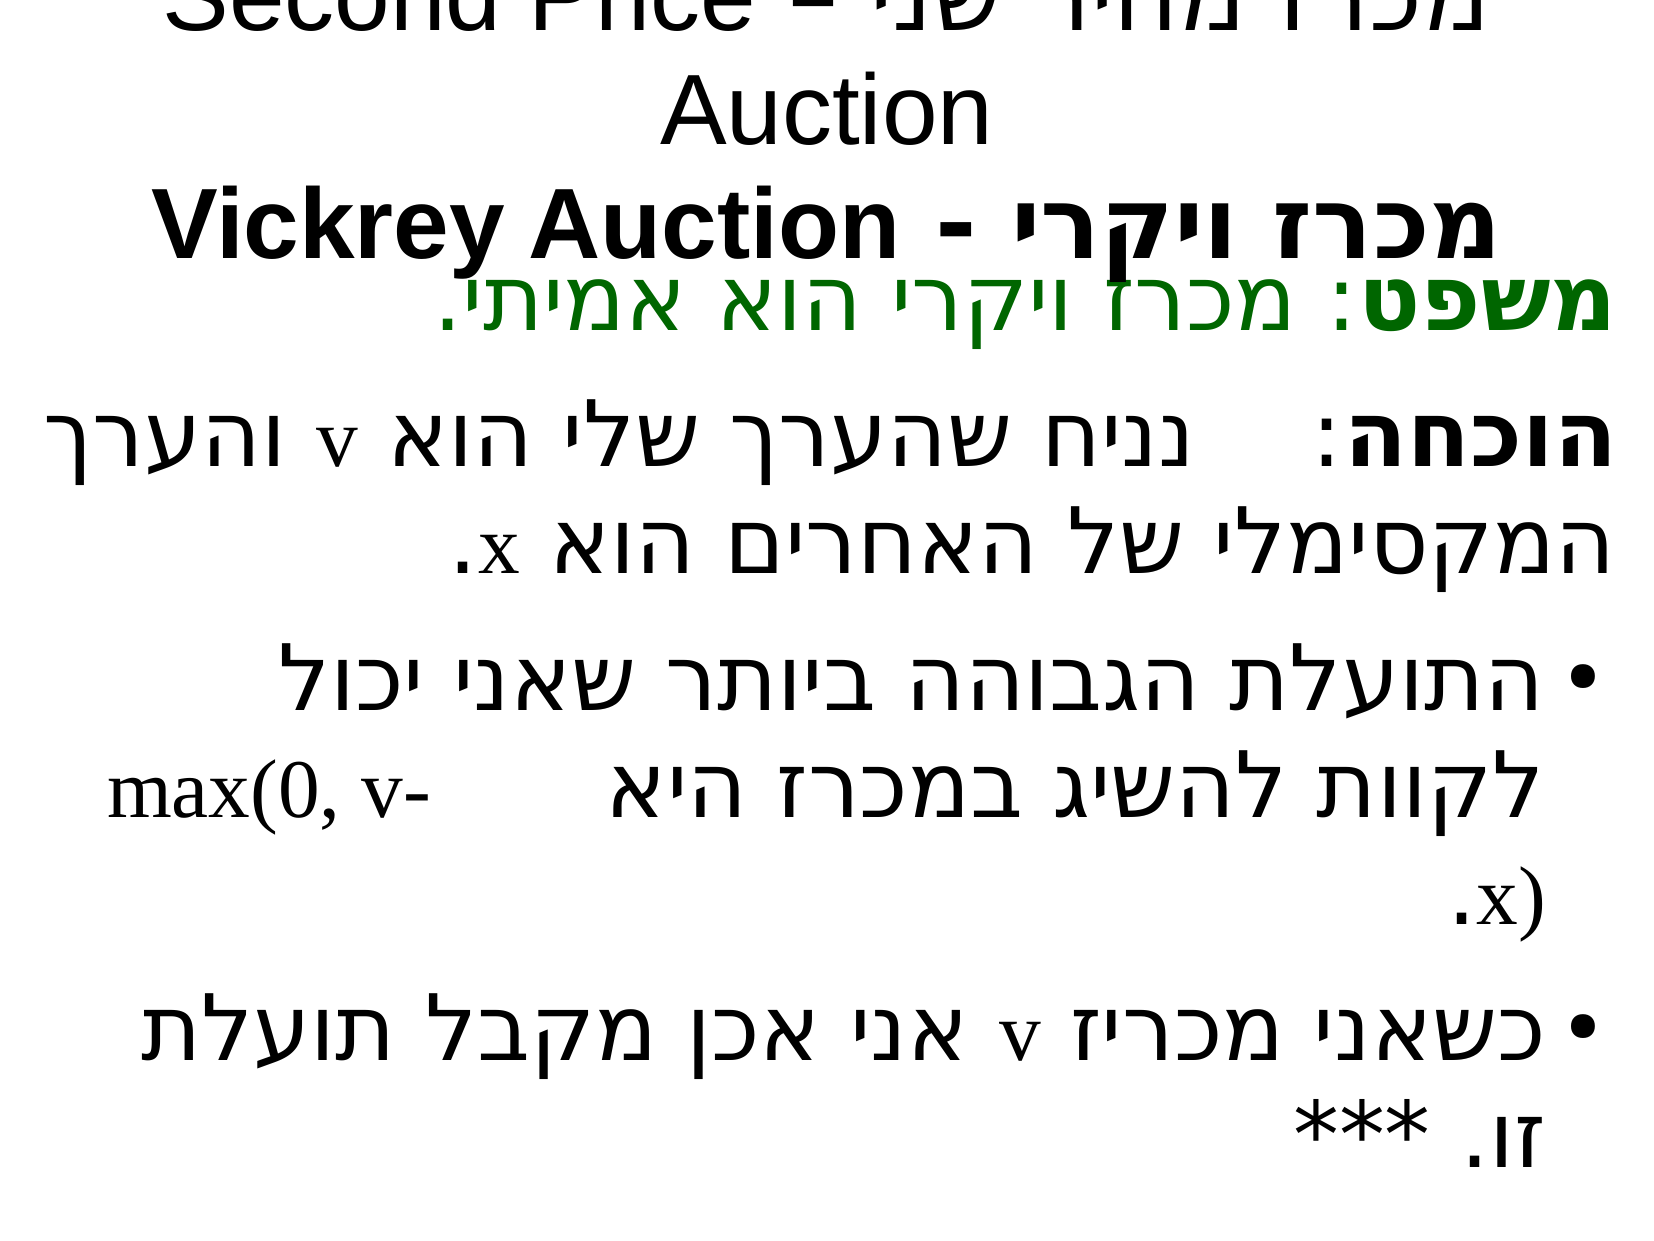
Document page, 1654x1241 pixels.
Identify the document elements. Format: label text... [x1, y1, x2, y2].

chart [693, 627, 812, 687]
list משפט: מכרז ויקרי הוא אמיתי. הוכחה: נניח שהערך שלי הוא v והערך המקסימלי של האחרים הוא x. התועלת הגבוהה ביותר שאני יכול לקוות להשיג במכרז היא max(0, v-x). כשאני מכריז v אני אכן מקבל תועלת זו. *** [27, 244, 1618, 1216]
title מכרז מחיר שני – Second Price Auction מכרז ויקרי - Vickrey Auction [0, 0, 1654, 229]
